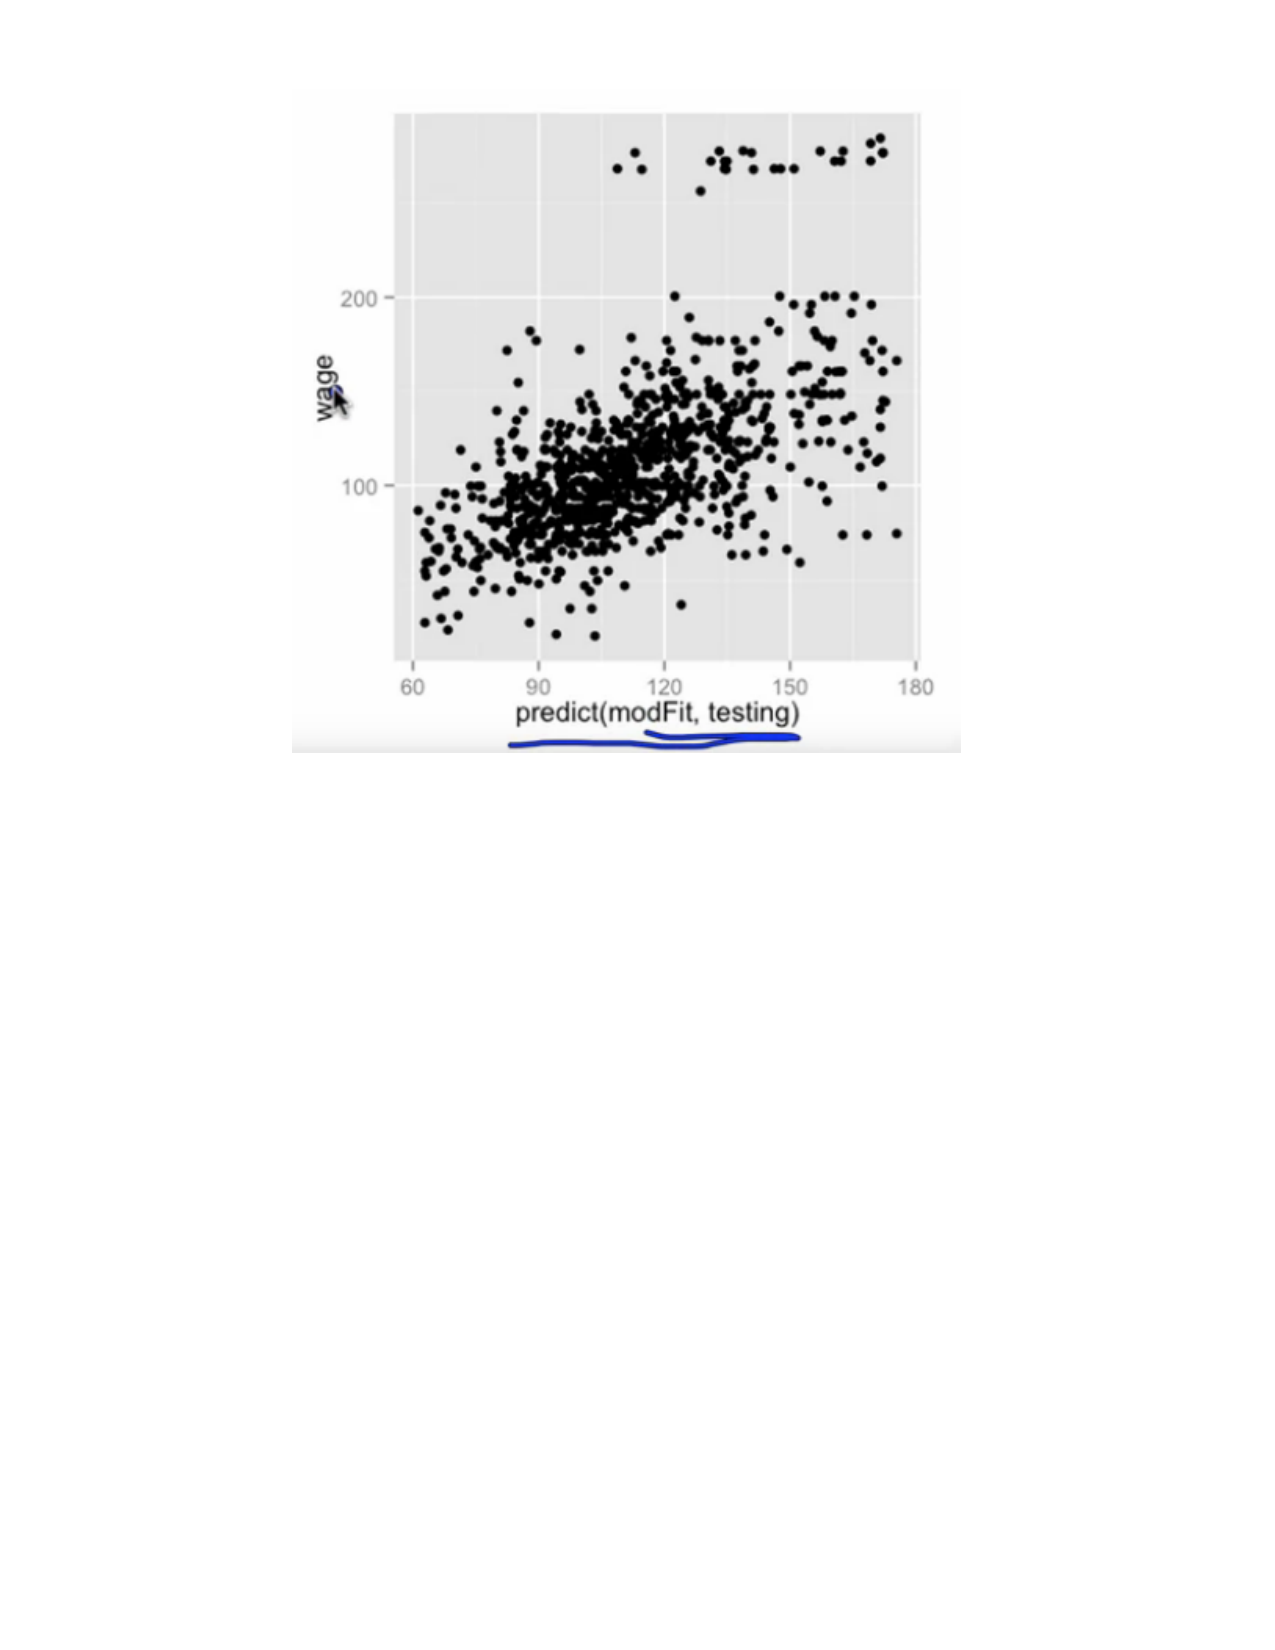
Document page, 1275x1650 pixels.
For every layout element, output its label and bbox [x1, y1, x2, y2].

picture [292, 89, 961, 753]
